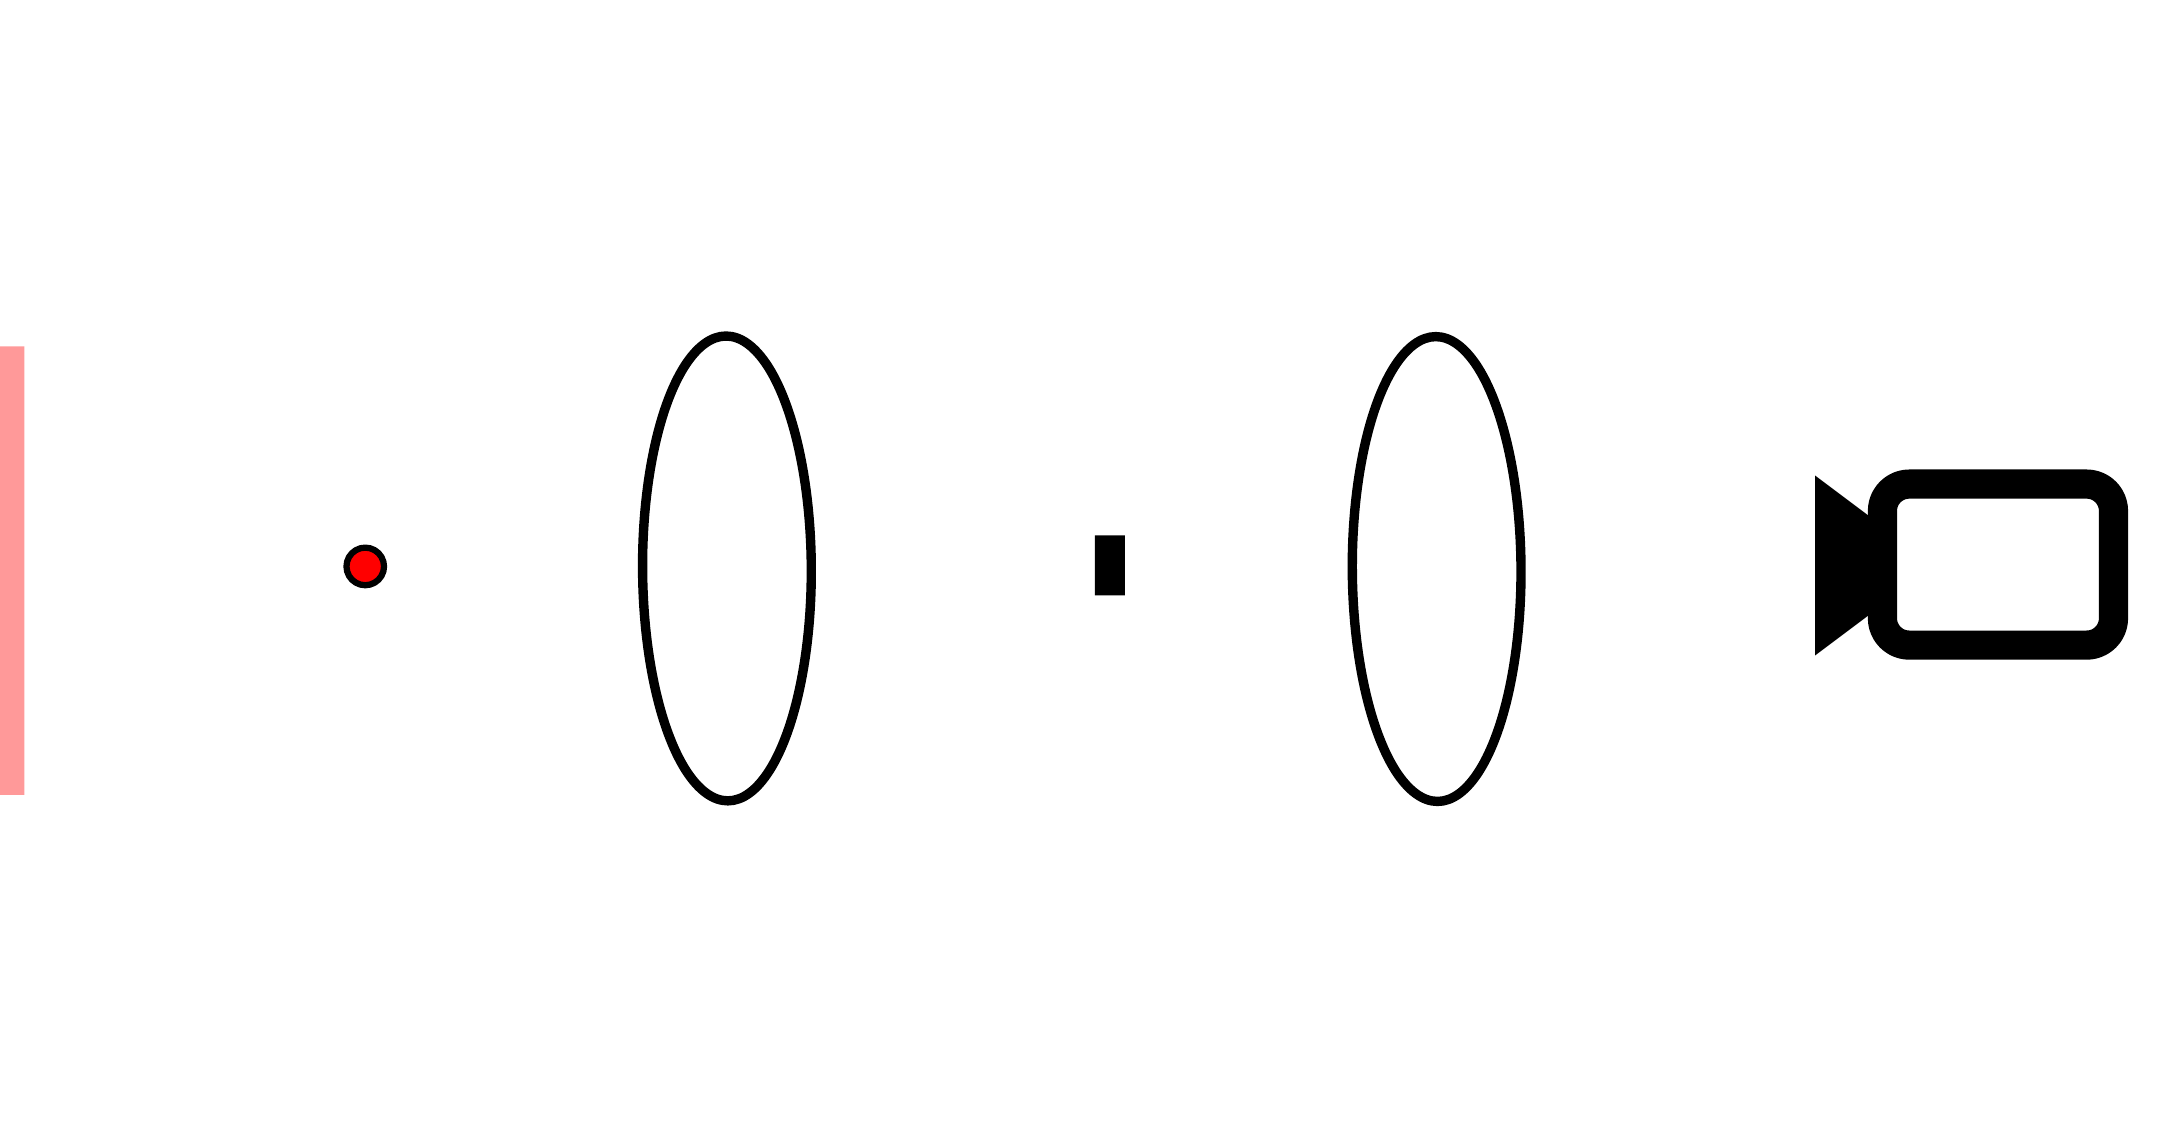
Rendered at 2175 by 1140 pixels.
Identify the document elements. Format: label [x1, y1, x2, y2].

text_box [1352, 336, 1522, 802]
text_box [346, 547, 385, 586]
text_box [1882, 484, 2114, 646]
text_box [1094, 535, 1125, 596]
text_box [1815, 475, 1876, 656]
text_box [642, 336, 812, 801]
